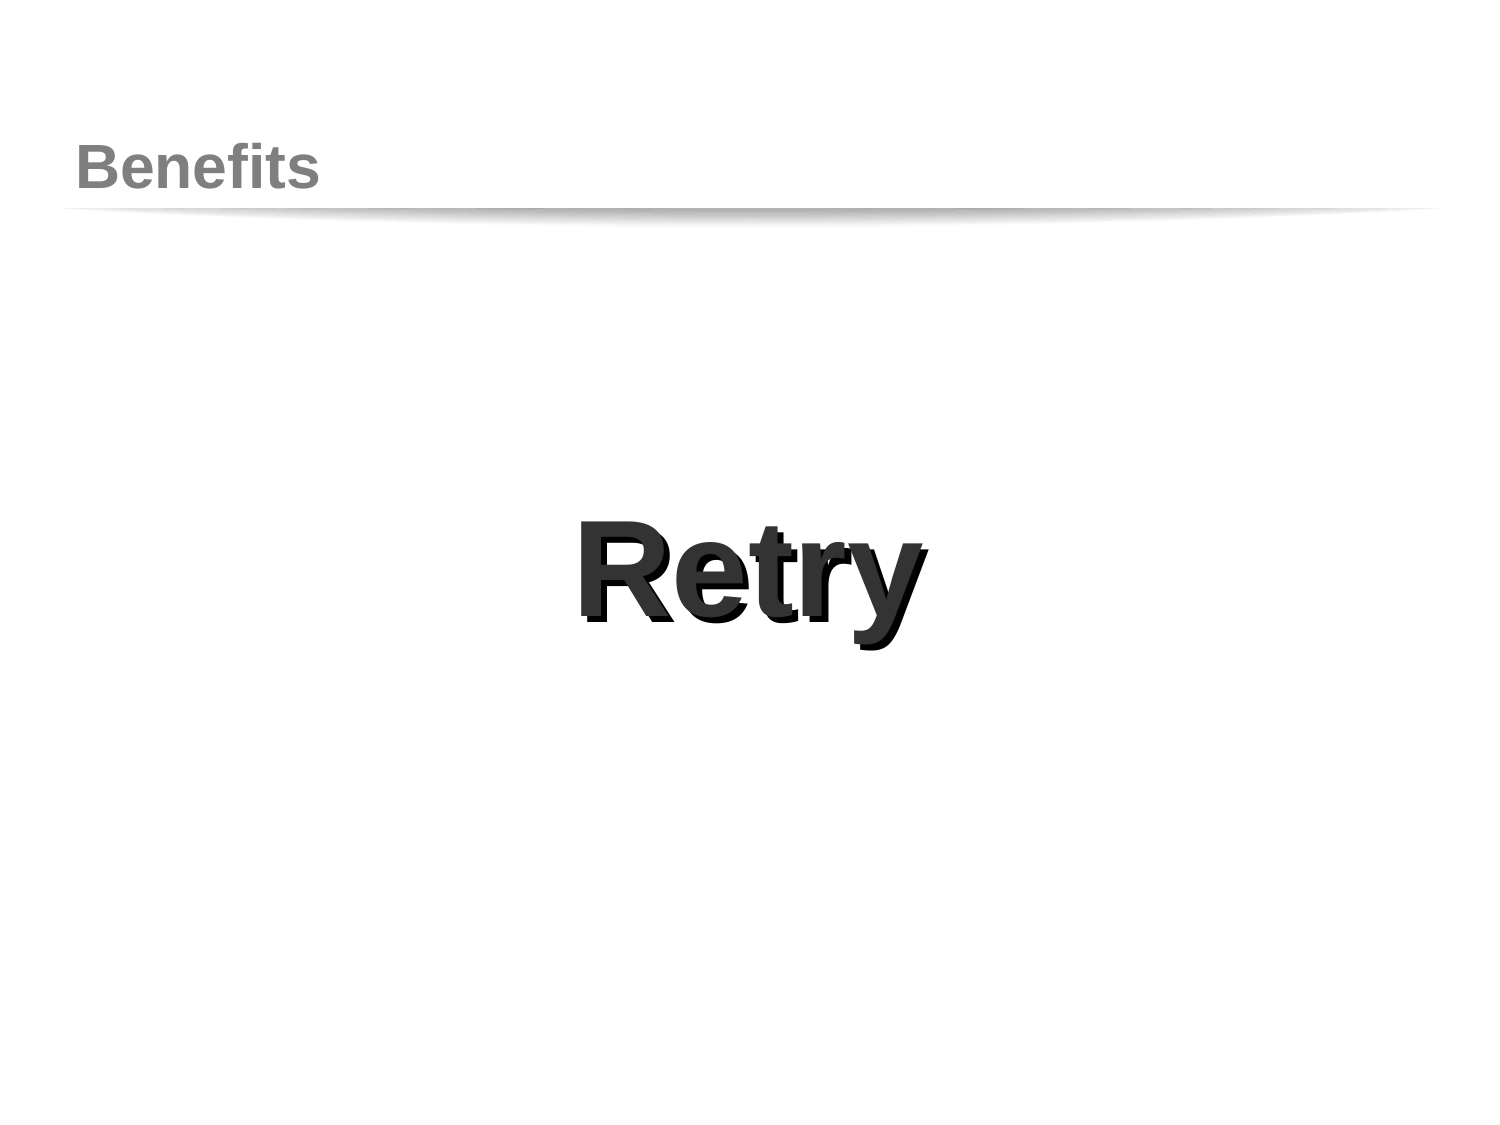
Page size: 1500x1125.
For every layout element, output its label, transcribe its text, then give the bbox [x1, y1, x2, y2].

text_box Retry [572, 479, 928, 646]
title Benefits [75, 71, 1426, 203]
